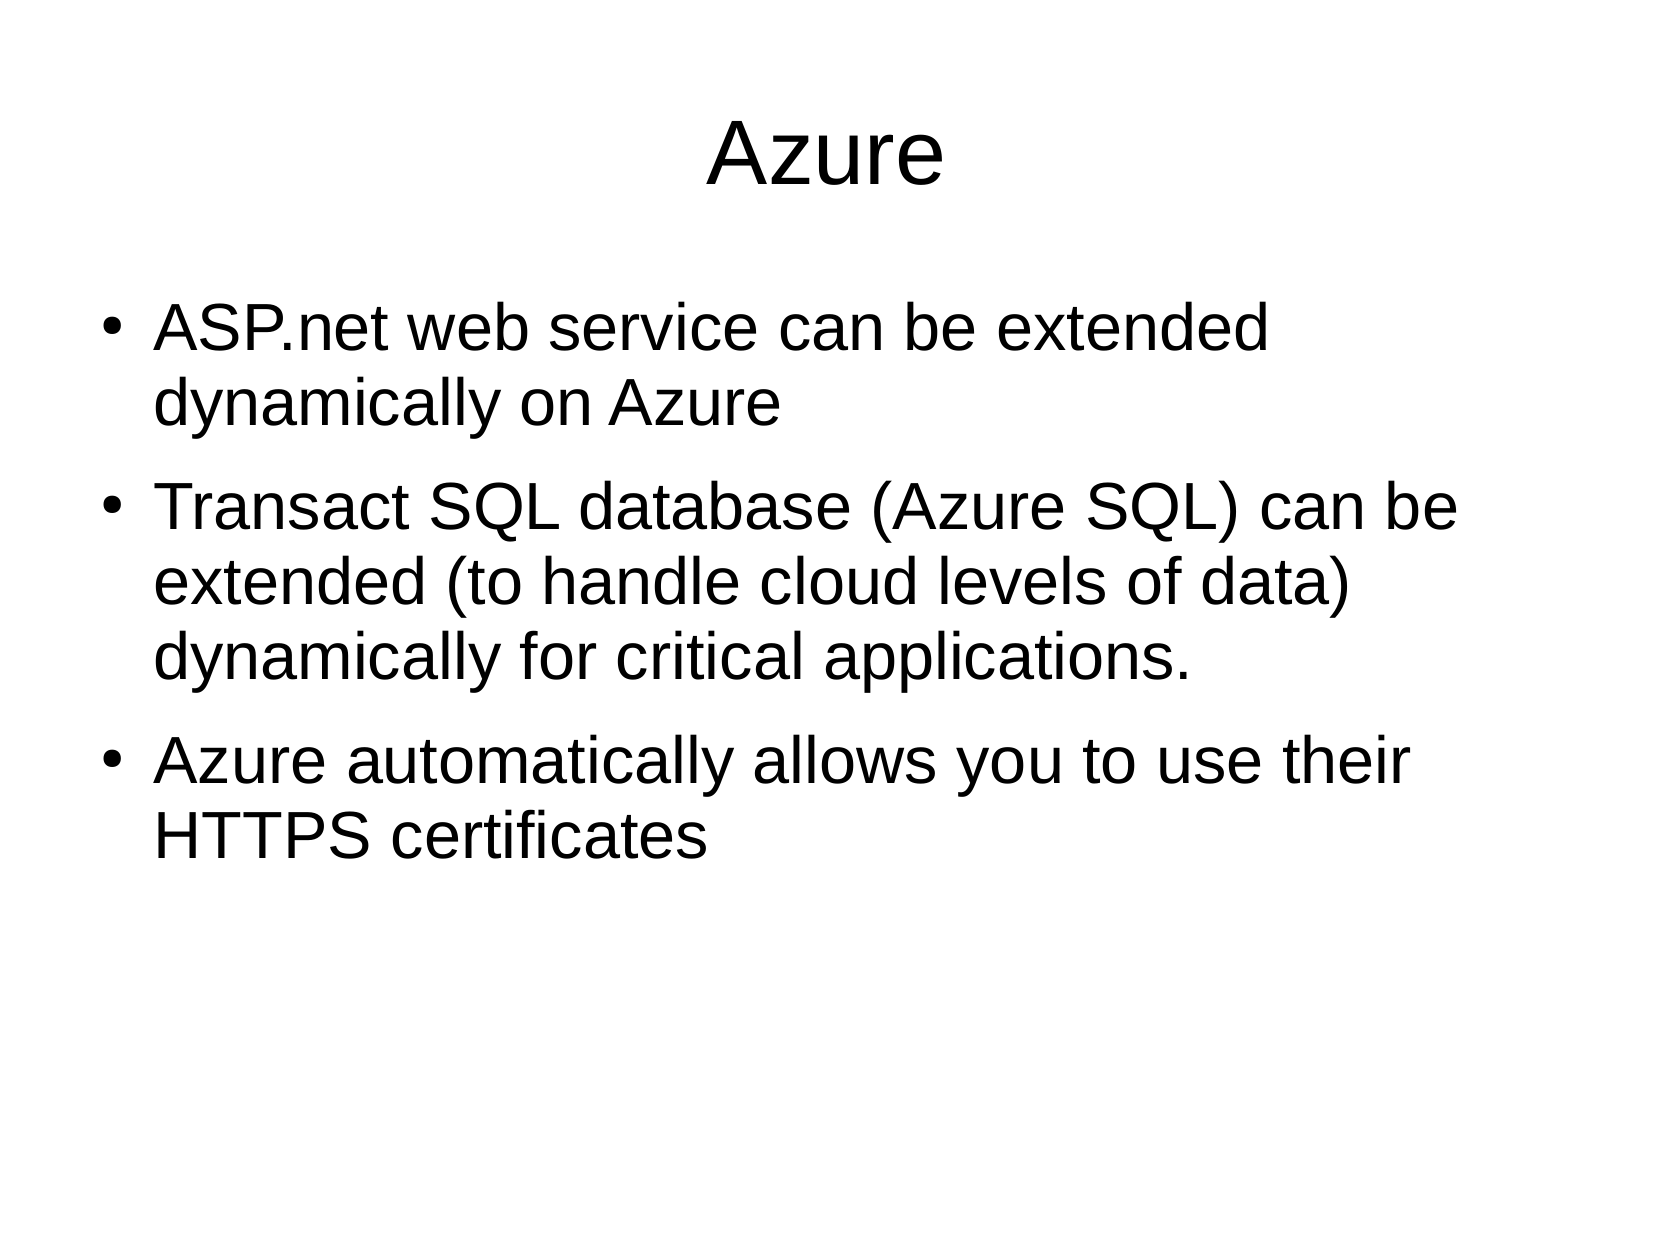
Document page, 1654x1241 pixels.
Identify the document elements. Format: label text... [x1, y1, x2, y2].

title Azure [82, 49, 1571, 257]
list ASP.net web service can be extended dynamically on Azure Transact SQL database (Azure SQL) can be extended (to handle cloud levels of data) dynamically for critical applications. Azure automatically allows you to use their HTTPS certificates [82, 290, 1571, 1010]
